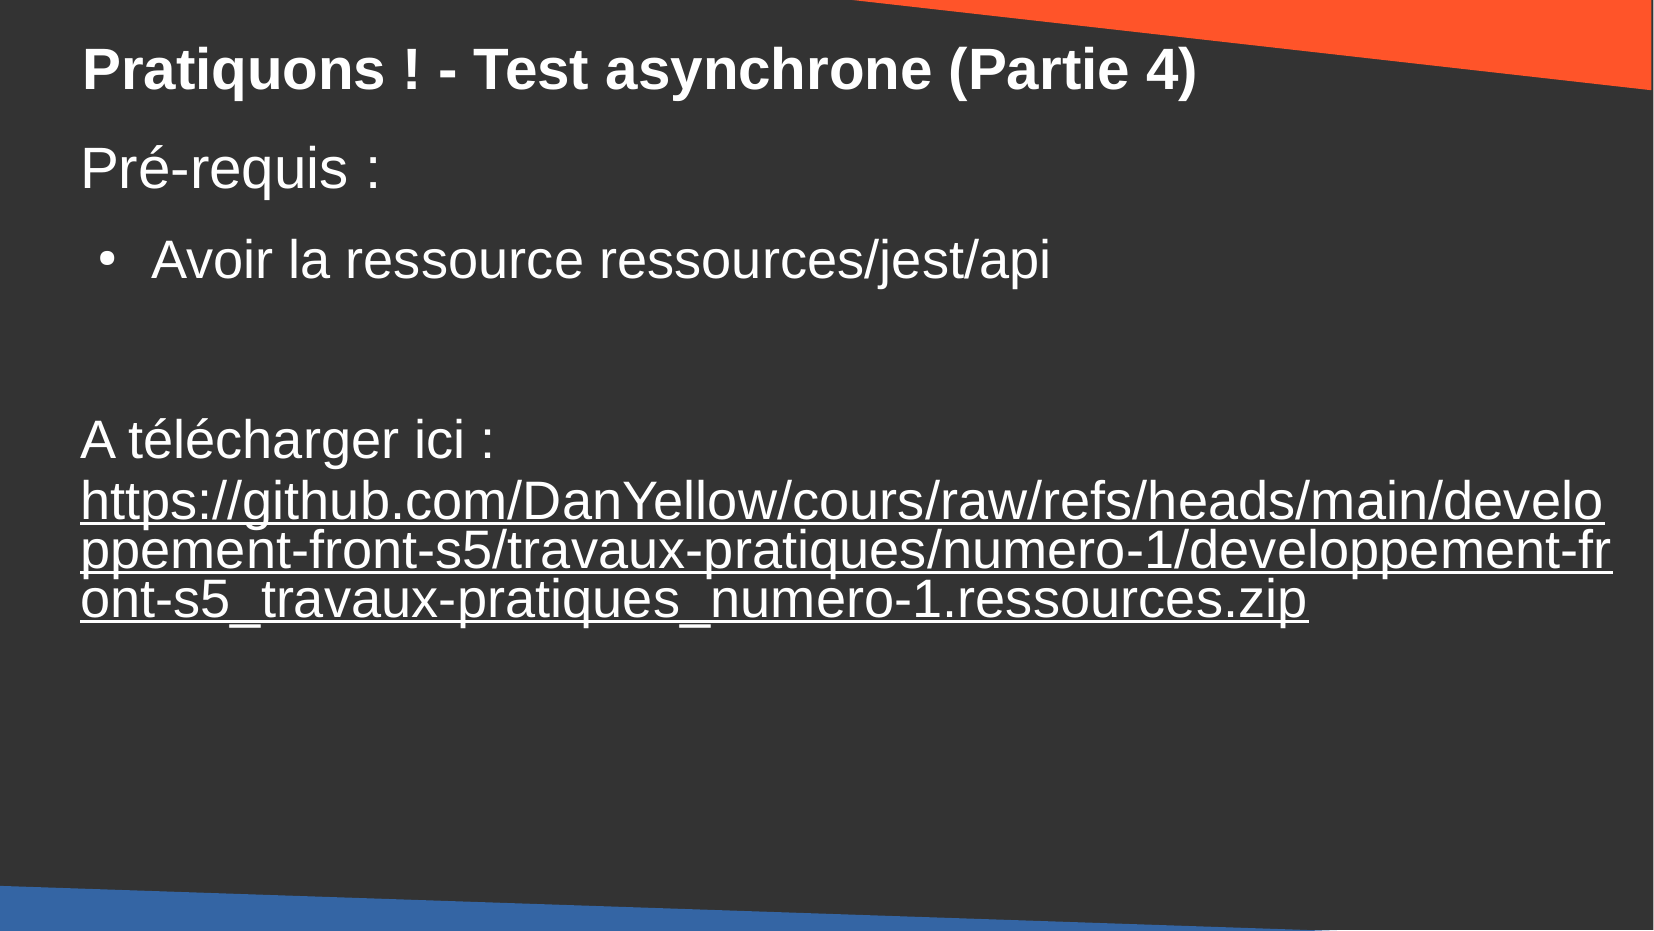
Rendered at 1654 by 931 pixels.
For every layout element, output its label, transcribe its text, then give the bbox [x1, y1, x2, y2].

text_box [852, 0, 1652, 91]
title Pratiquons ! - Test asynchrone (Partie 4) [82, 37, 1571, 114]
text_box [0, 885, 1337, 931]
list Pré-requis : Avoir la ressource ressources/jest/api A télécharger ici : https://github.com/DanYellow/cours/raw/refs/heads/main/developpement-front-s5/travaux-pratiques/numero-1/developpement-front-s5_travaux-pratiques_numero-1.ressources.zip [80, 135, 1620, 721]
